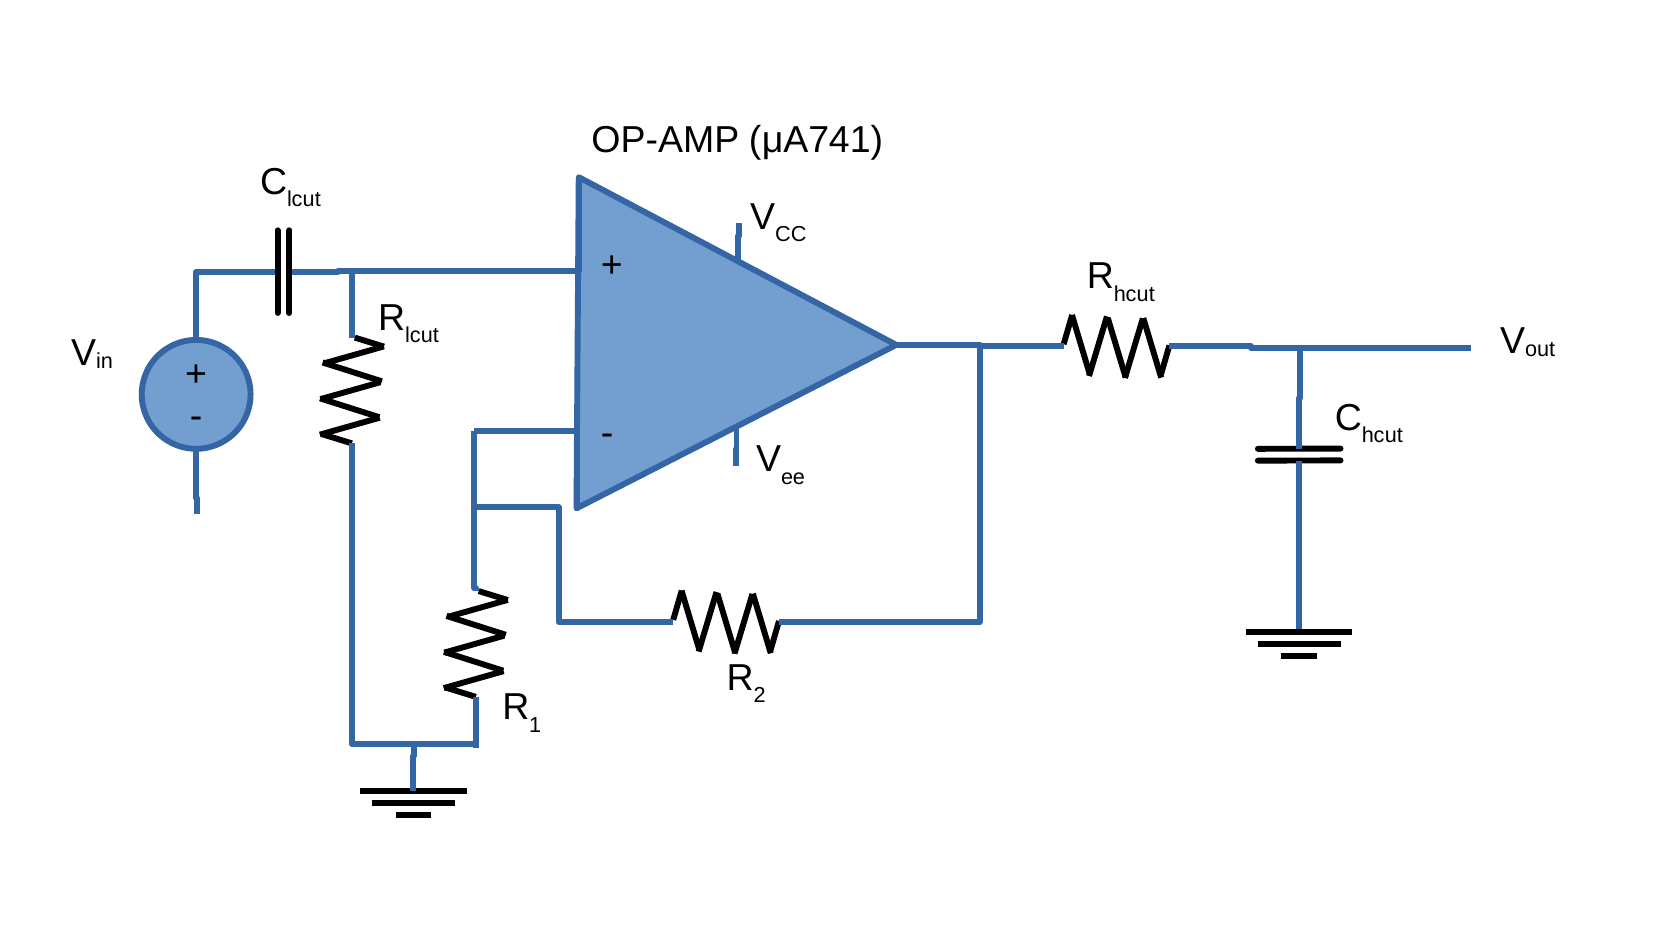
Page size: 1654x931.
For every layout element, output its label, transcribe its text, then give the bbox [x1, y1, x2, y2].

text_box + - [586, 235, 638, 461]
text_box VCC [735, 188, 916, 254]
text_box Chcut [1320, 388, 1501, 455]
text_box Vout [1485, 312, 1654, 382]
text_box Clcut [245, 152, 426, 219]
text_box + - [141, 358, 251, 449]
text_box Vee [741, 430, 922, 497]
text_box Rhcut [1072, 247, 1252, 313]
text_box Rlcut [363, 288, 544, 355]
text_box R2 [711, 648, 892, 715]
text_box Vin [56, 324, 237, 394]
text_box R1 [487, 678, 668, 745]
text_box [577, 178, 896, 507]
text_box OP-AMP (μA741) [576, 111, 898, 178]
